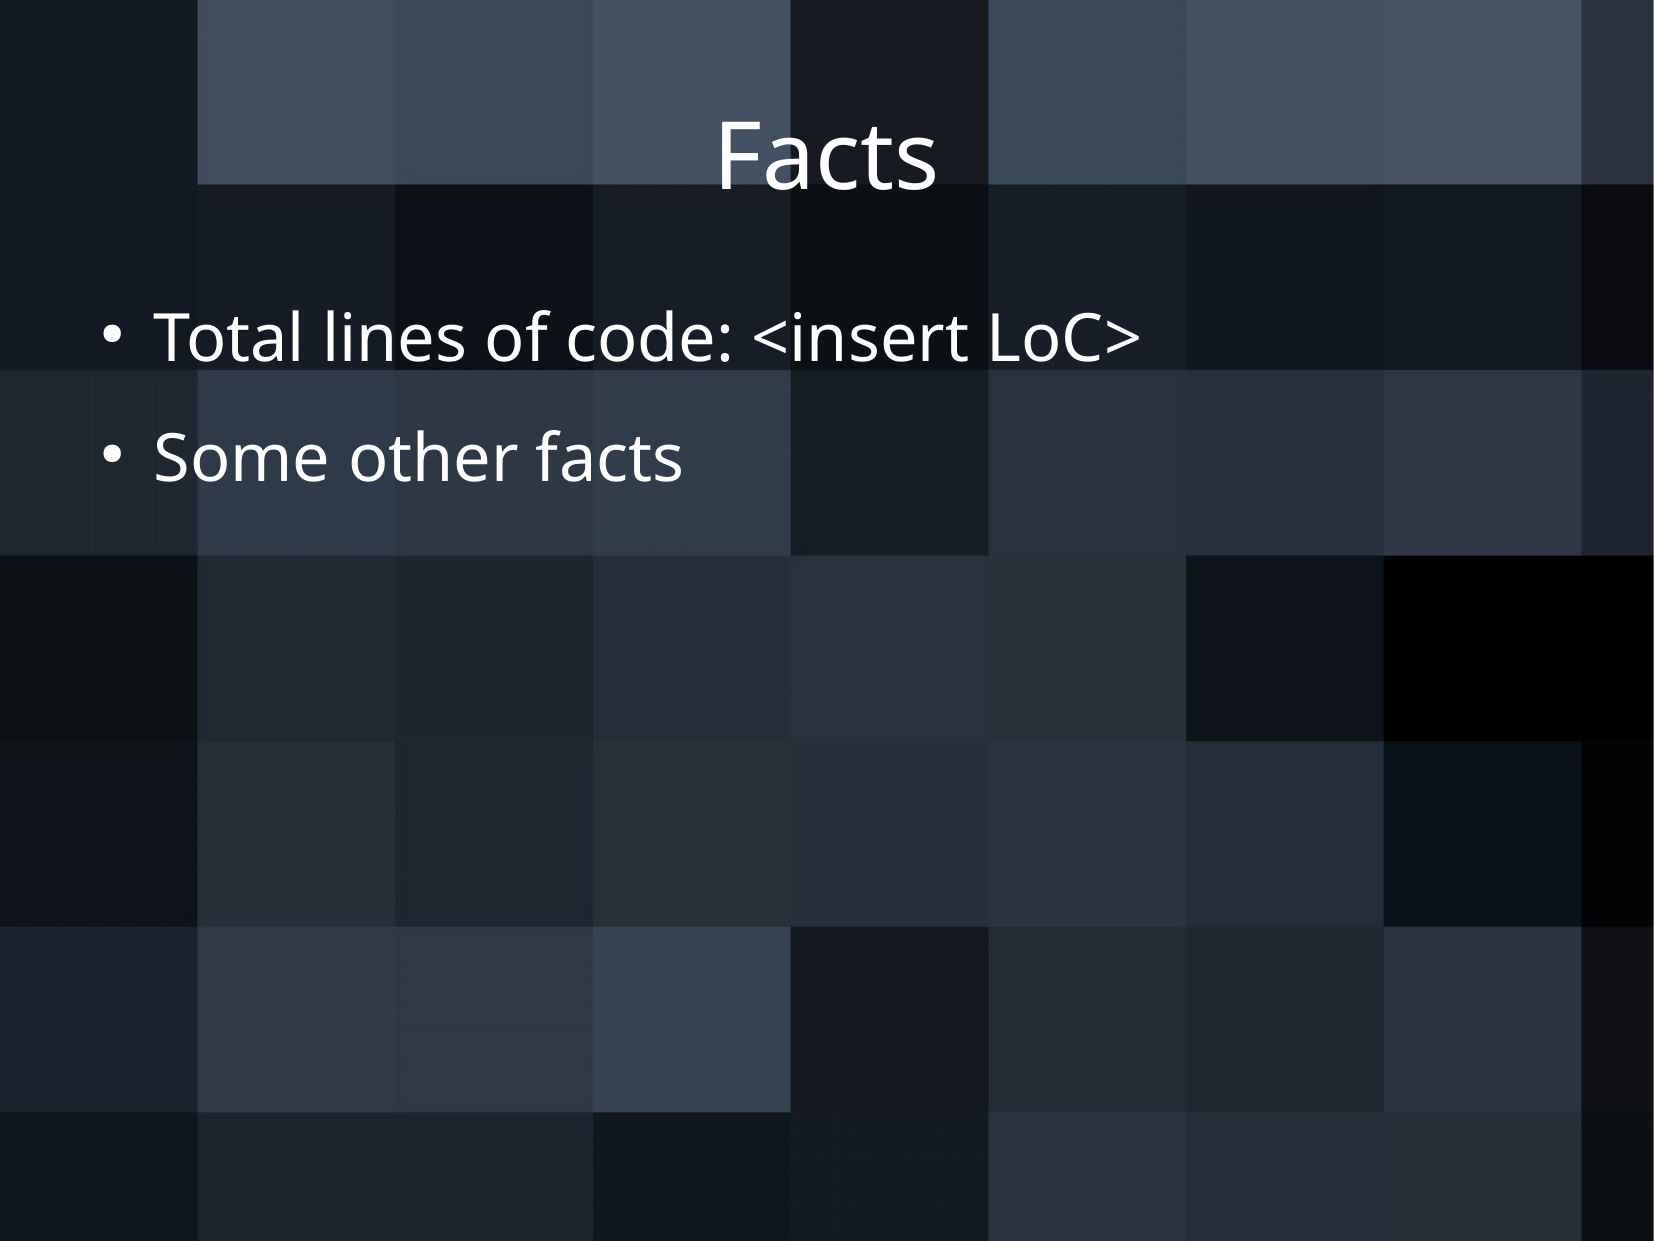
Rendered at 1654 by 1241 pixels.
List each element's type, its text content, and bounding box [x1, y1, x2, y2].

list Total lines of code: <insert LoC> Some other facts [82, 290, 1571, 1010]
title Facts [82, 49, 1571, 257]
picture [0, 0, 1654, 1241]
